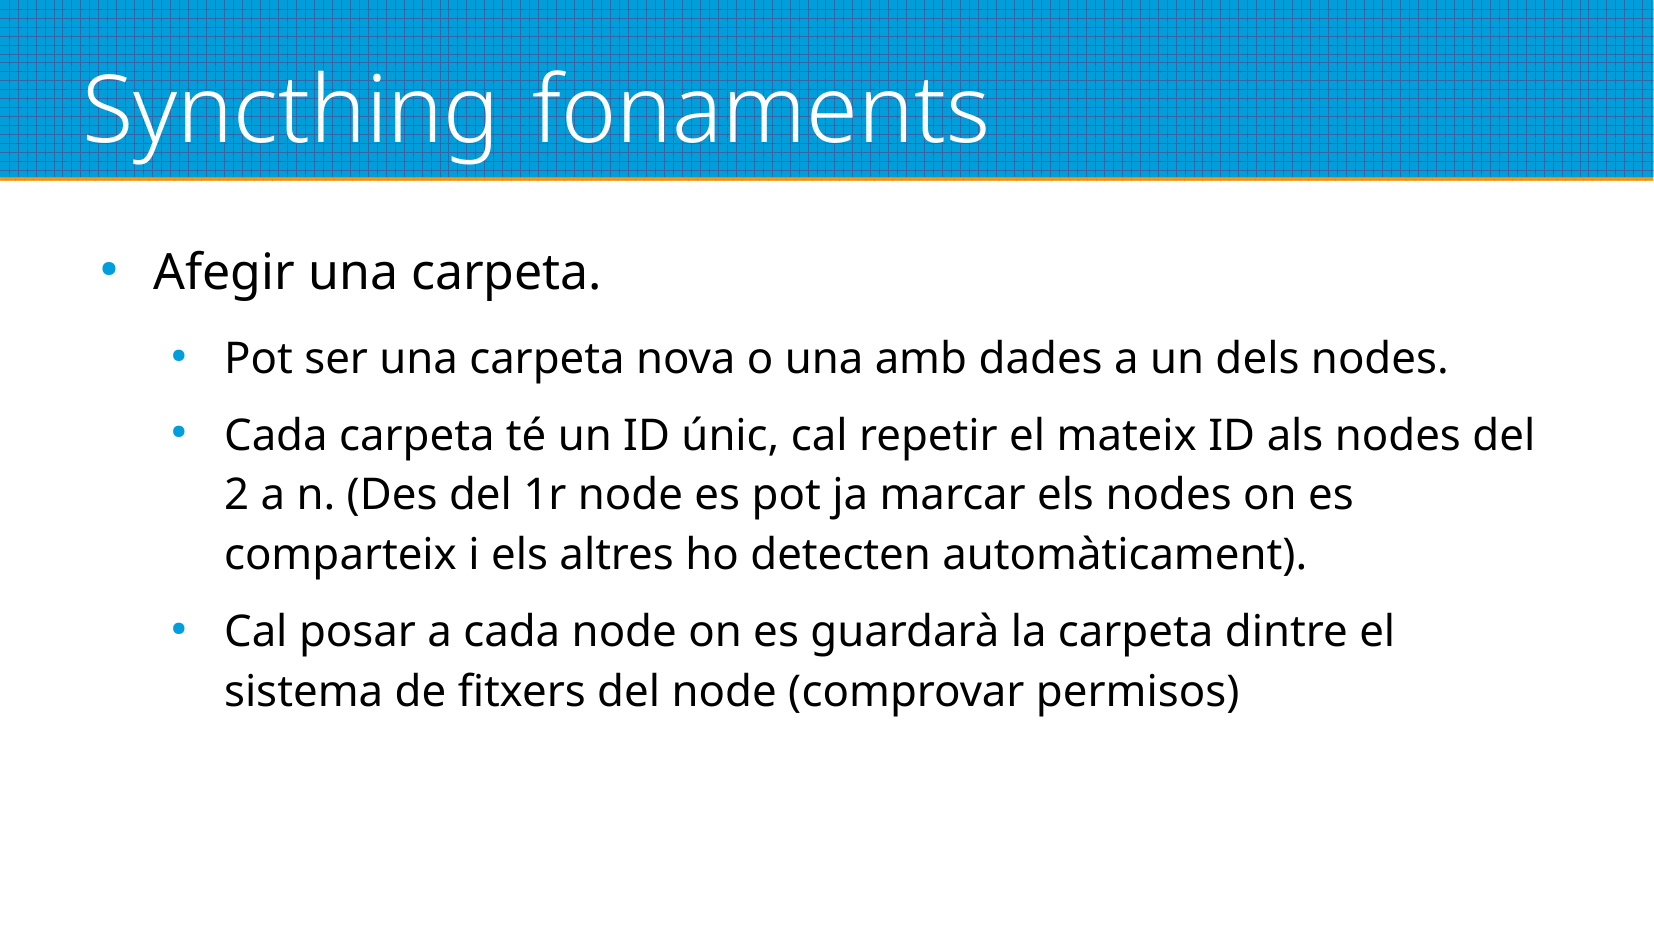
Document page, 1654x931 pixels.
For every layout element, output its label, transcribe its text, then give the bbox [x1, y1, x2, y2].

title Syncthing fonaments [82, 14, 1571, 171]
list Afegir una carpeta. Pot ser una carpeta nova o una amb dades a un dels nodes. Cada carpeta té un ID únic, cal repetir el mateix ID als nodes del 2 a n. (Des del 1r node es pot ja marcar els nodes on es comparteix i els altres ho detecten automàticament). Cal posar a cada node on es guardarà la carpeta dintre el sistema de fitxers del node (comprovar permisos) [82, 236, 1563, 811]
